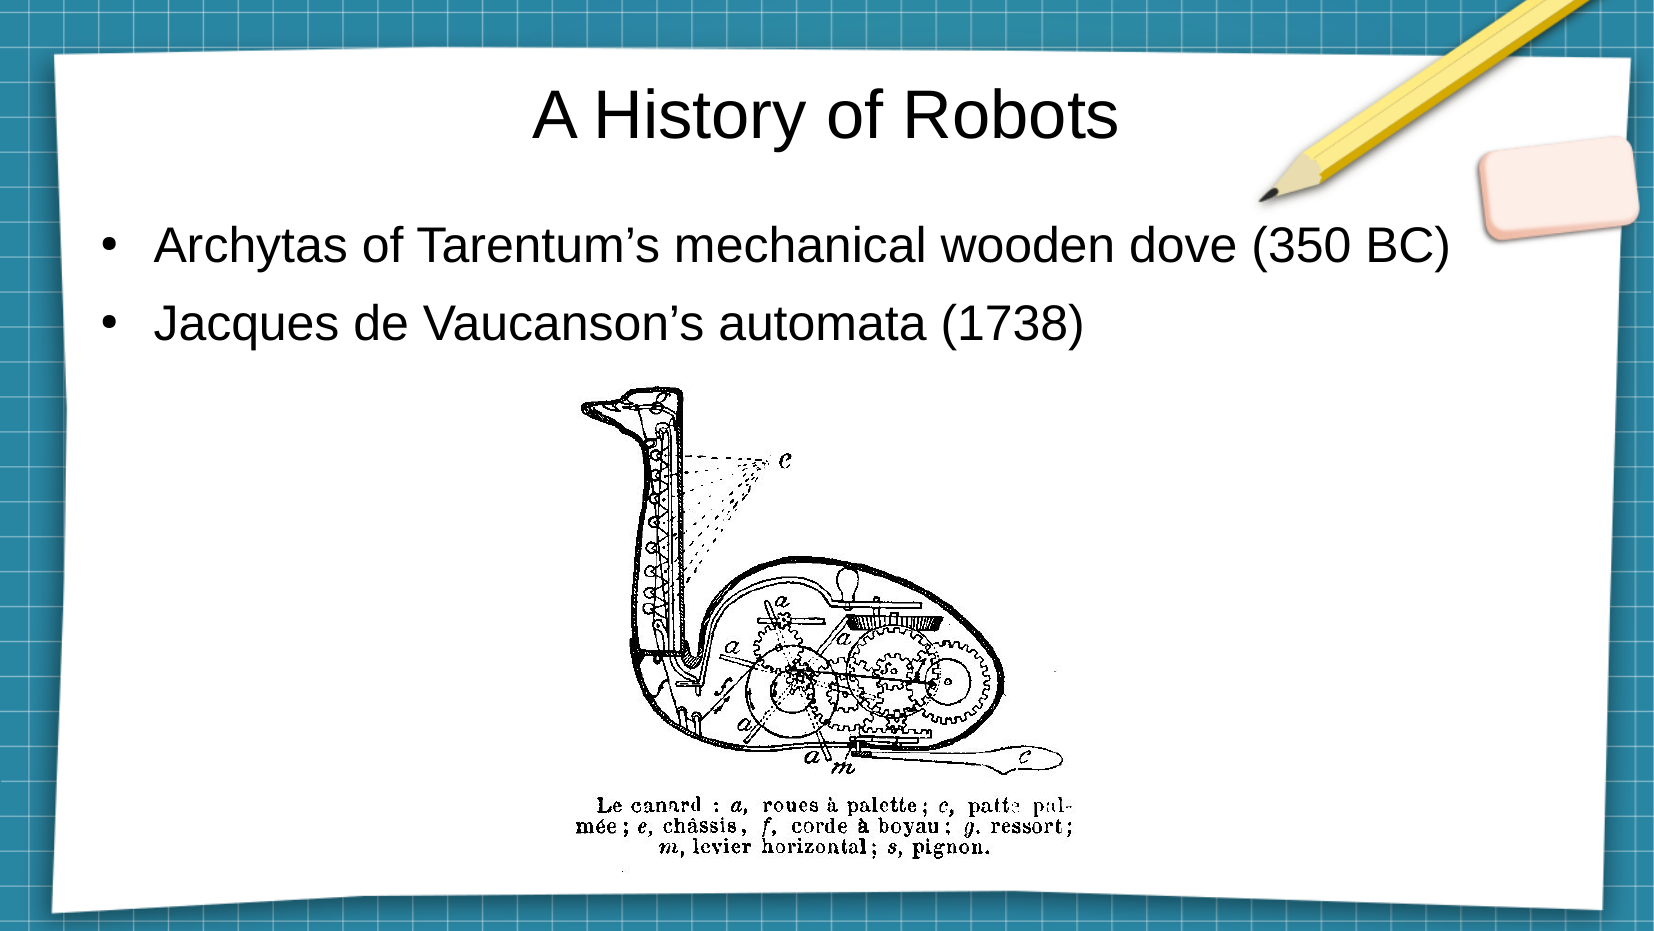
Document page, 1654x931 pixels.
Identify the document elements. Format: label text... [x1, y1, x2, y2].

picture [0, 0, 1654, 931]
title A History of Robots [82, 37, 1571, 193]
list Archytas of Tarentum’s mechanical wooden dove (350 BC) Jacques de Vaucanson’s automata (1738) [82, 217, 1571, 758]
